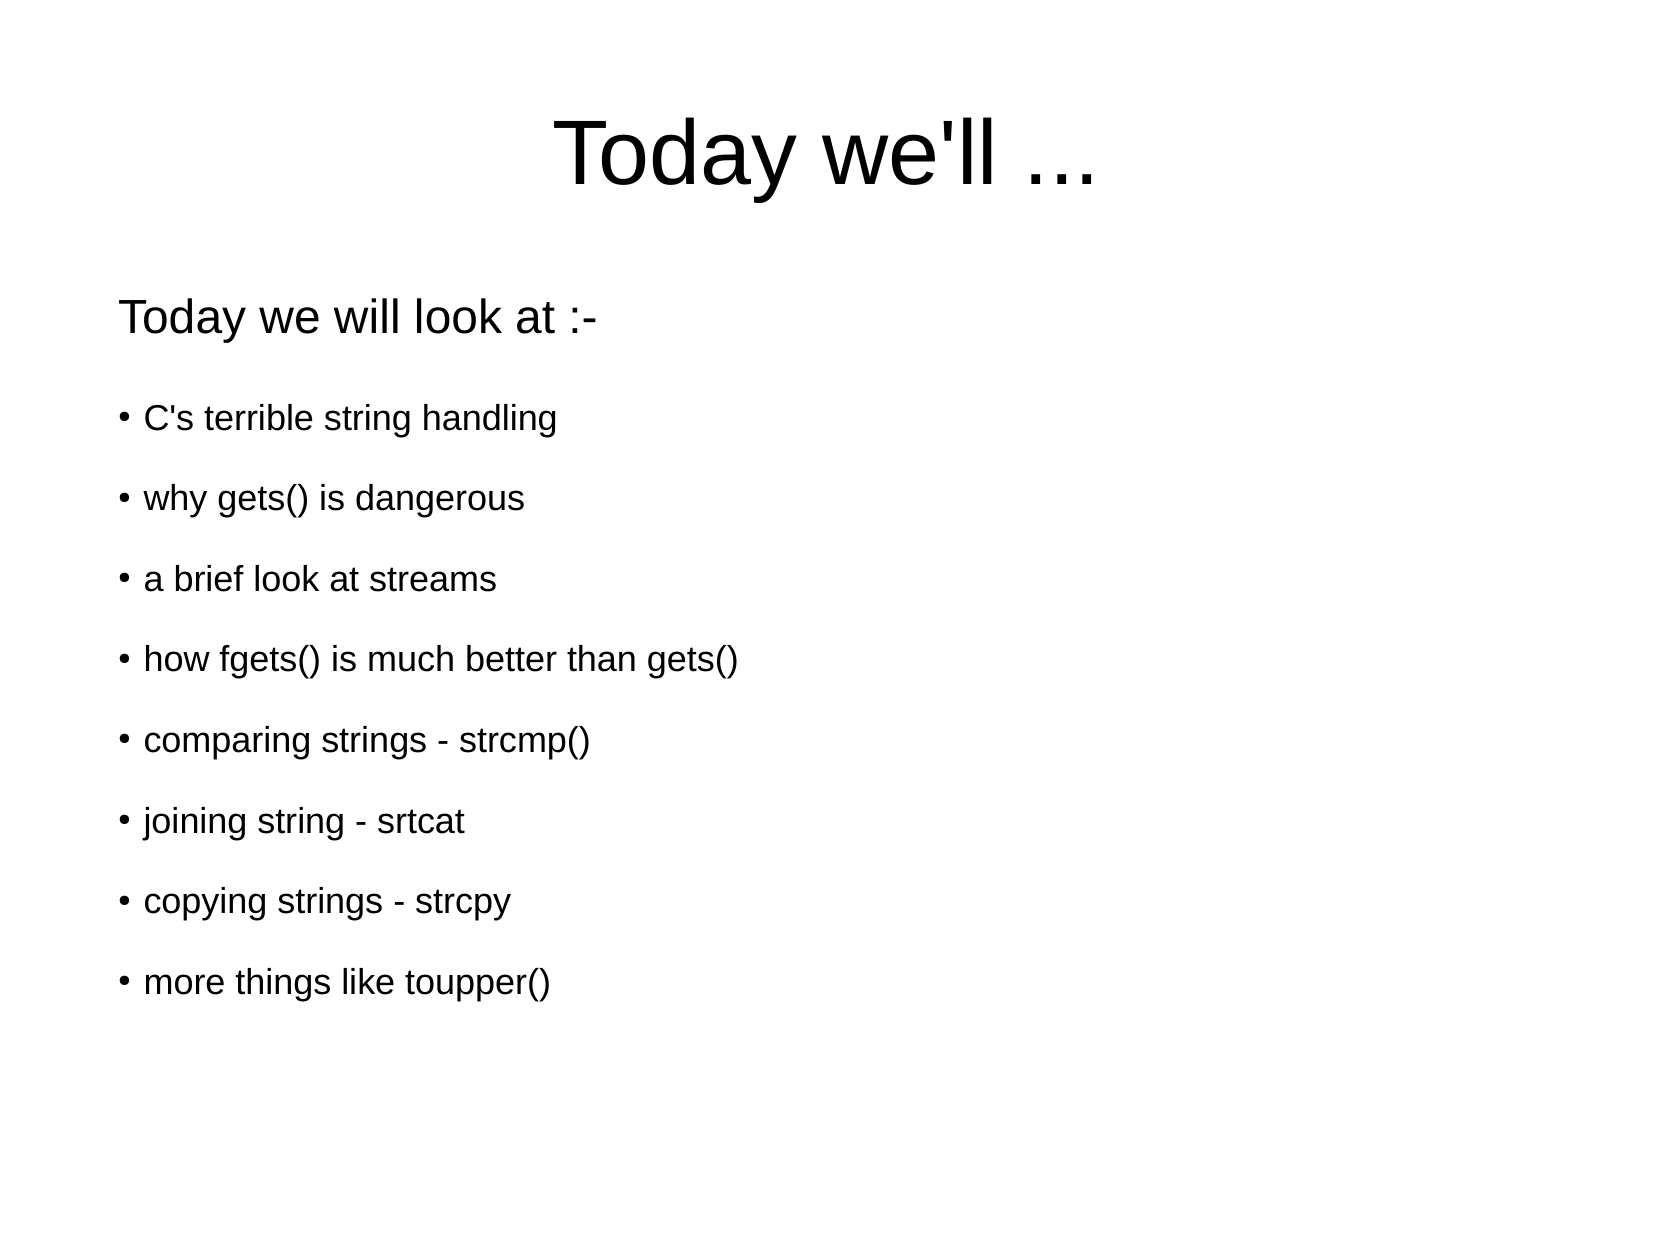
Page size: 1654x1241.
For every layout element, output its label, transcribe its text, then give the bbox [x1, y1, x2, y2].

title Today we'll ... [82, 49, 1571, 257]
subtitle Today we will look at :- C's terrible string handling why gets() is dangerous a brief look at streams how fgets() is much better than gets() comparing strings - strcmp() joining string - srtcat copying strings - strcpy more things like toupper() [118, 290, 1538, 1010]
